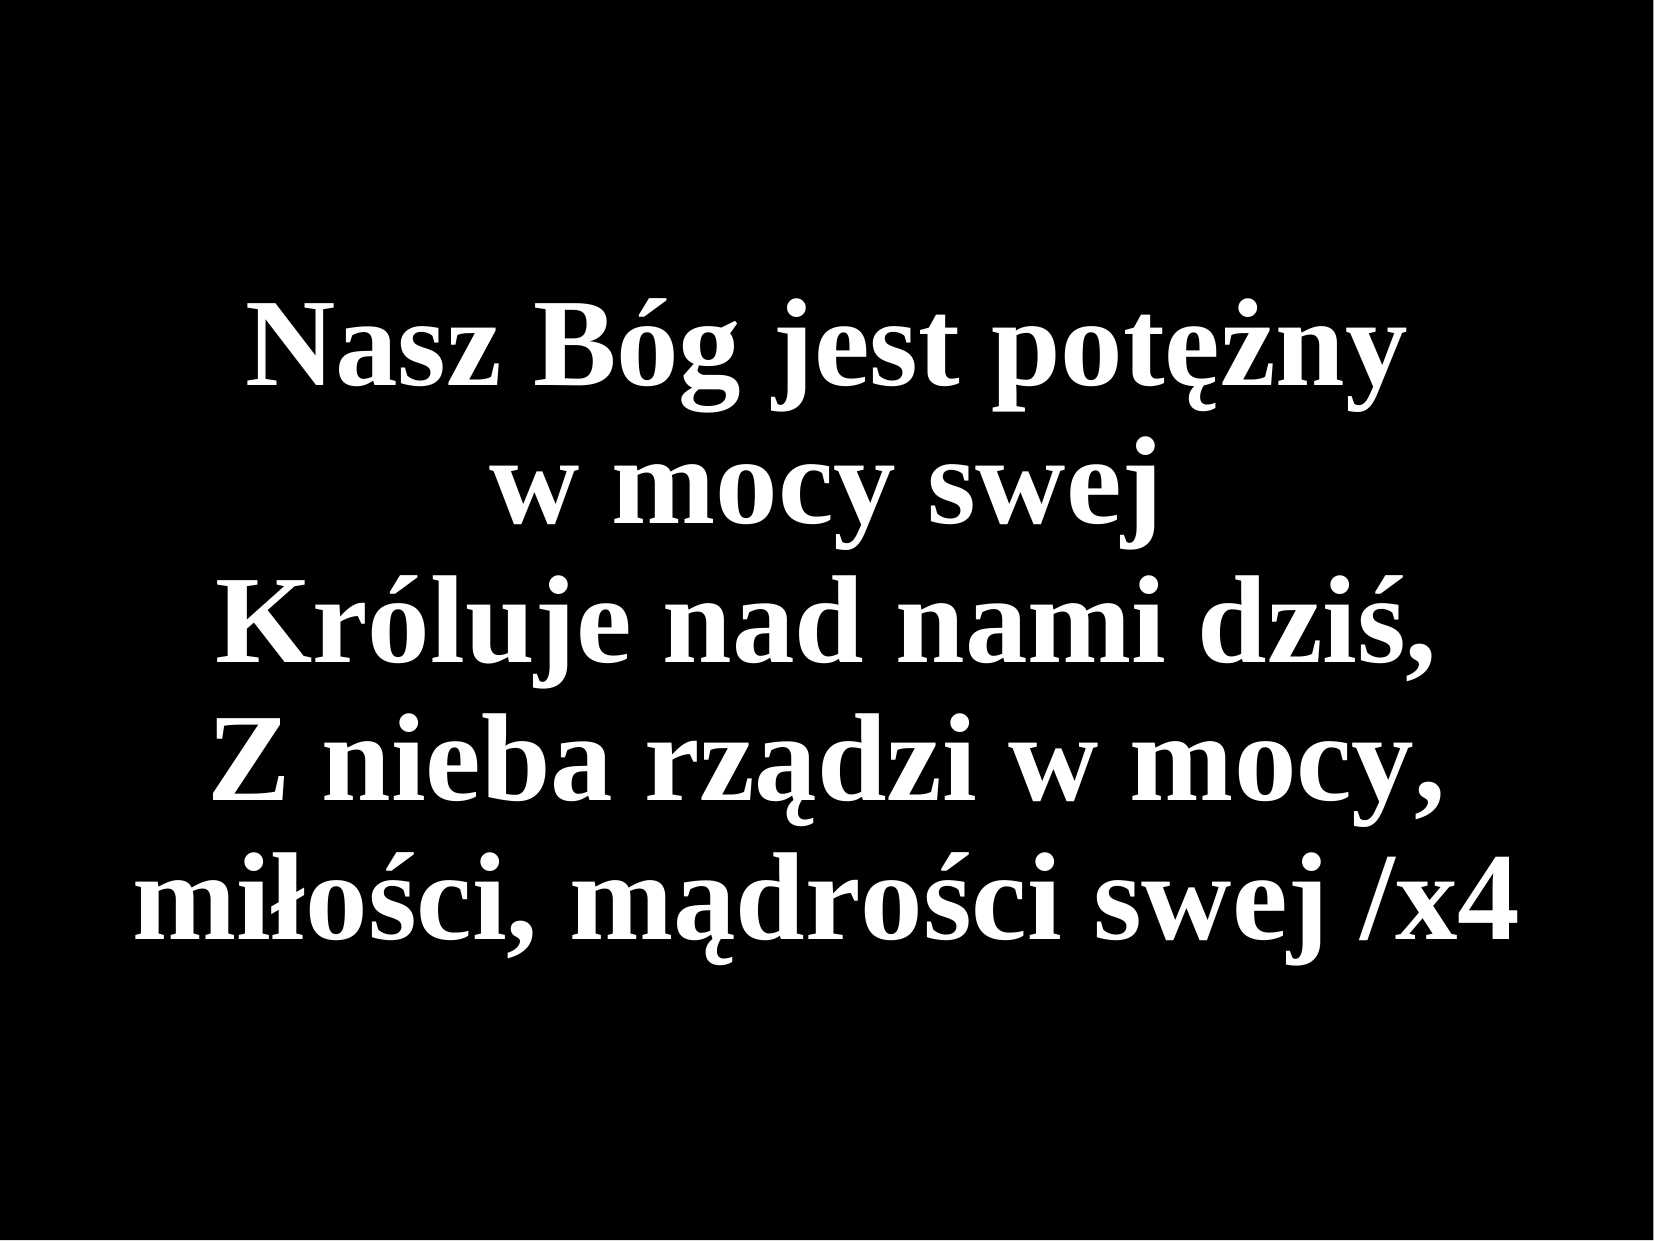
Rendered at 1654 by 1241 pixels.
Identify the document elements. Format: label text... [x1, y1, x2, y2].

title Nasz Bóg jest potężny w mocy swej Króluje nad nami dziś, Z nieba rządzi w mocy, miłości, mądrości swej /x4 [0, 0, 1654, 1241]
